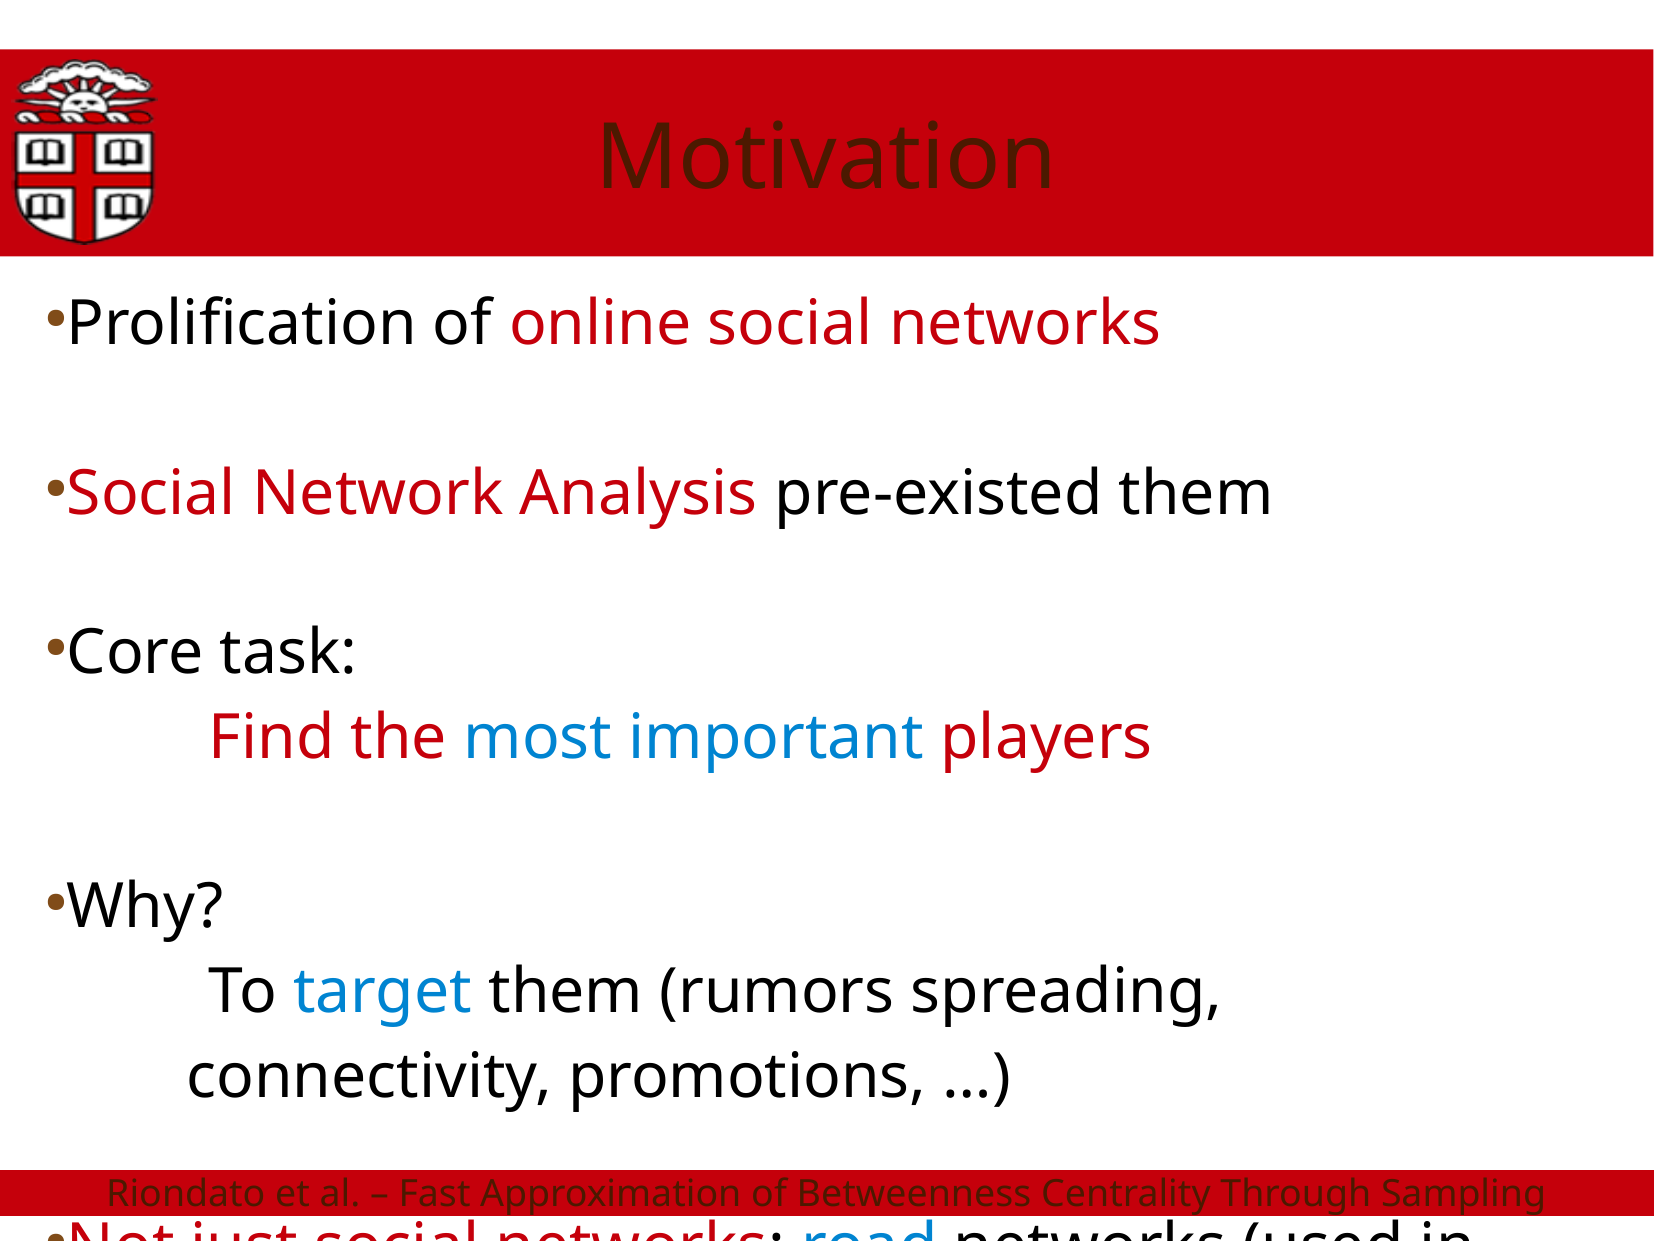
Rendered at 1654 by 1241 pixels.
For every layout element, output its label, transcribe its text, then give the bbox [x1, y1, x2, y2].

text_box Prolification of online social networks Social Network Analysis pre-existed them Core task: Find the most important players Why? To target them (rumors spreading, connectivity, promotions, …) Not just social networks: road networks (used in GPS navs), computer networks (Autonomous Systems), protein networks [30, 270, 1621, 1170]
title Motivation [0, 49, 1654, 257]
picture [11, 59, 158, 245]
text_box Riondato et al. – Fast Approximation of Betweenness Centrality Through Sampling [0, 1170, 1654, 1216]
